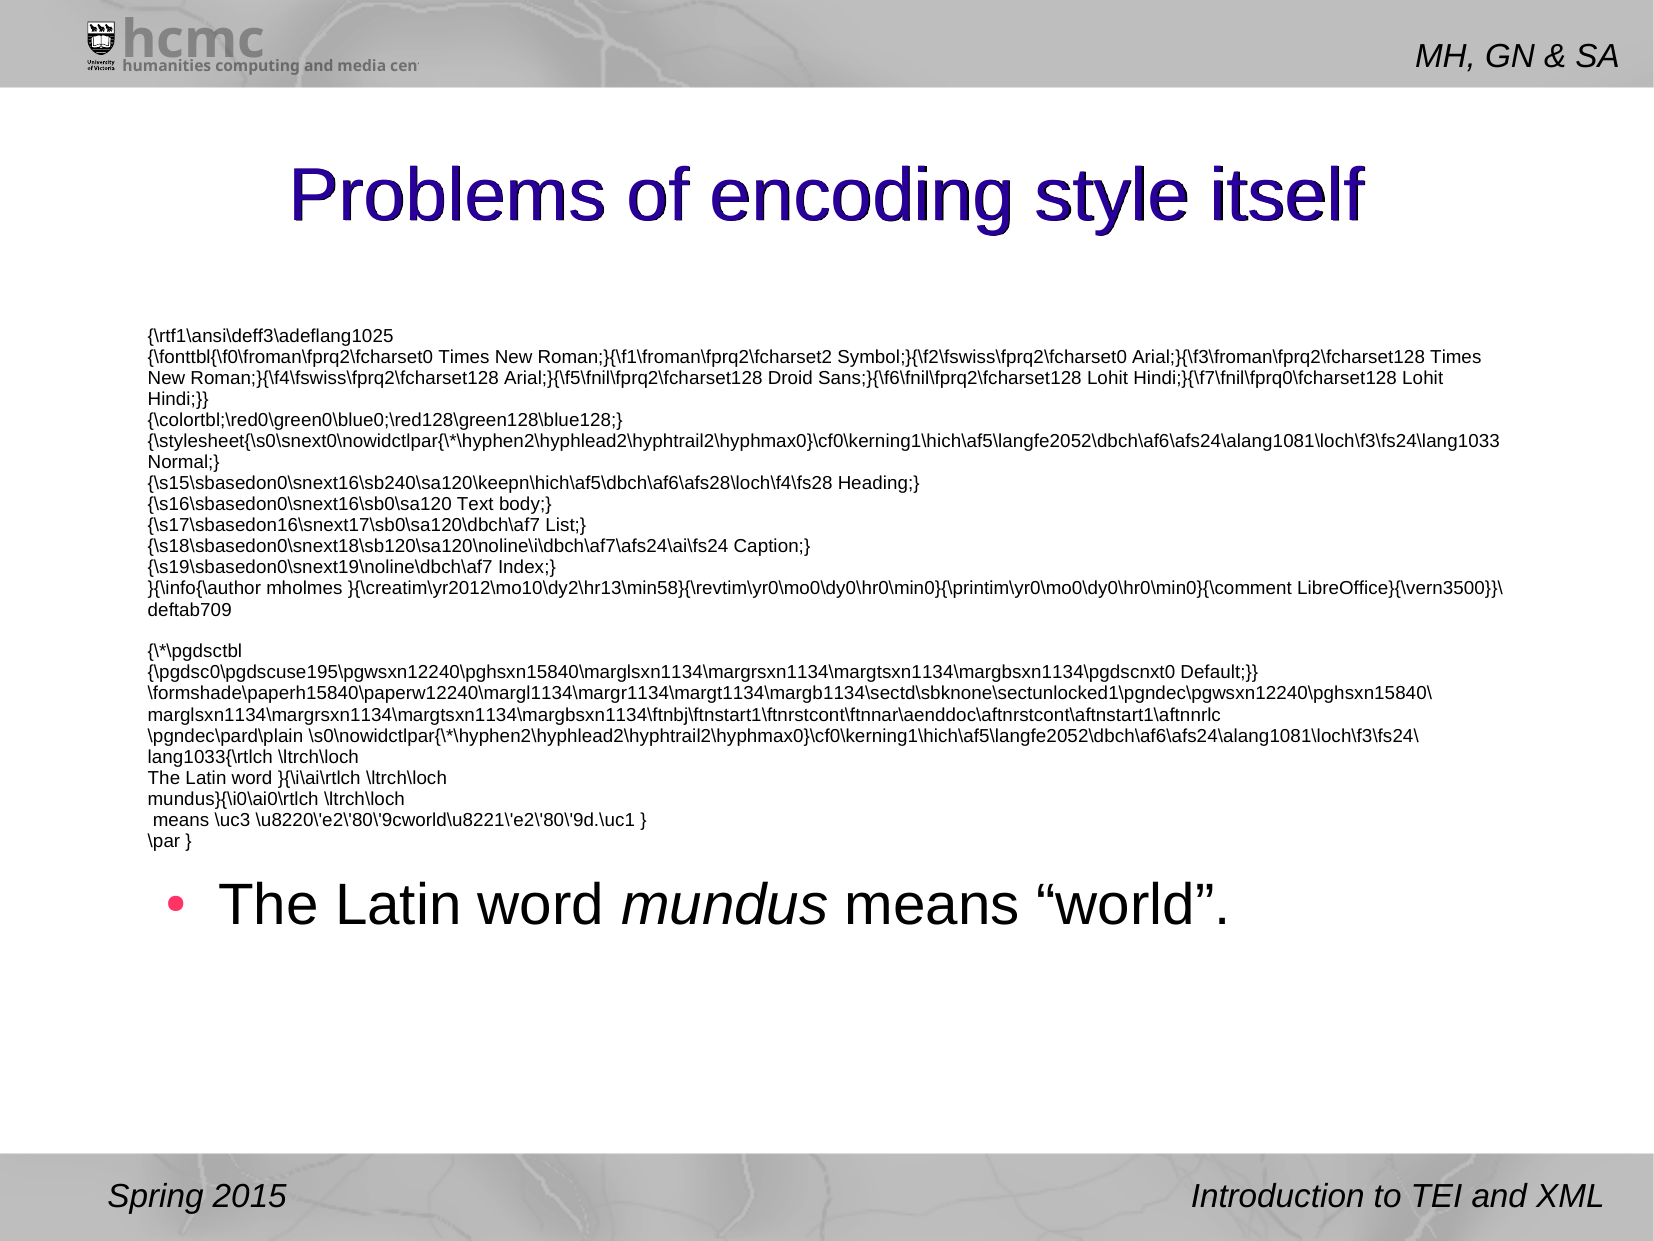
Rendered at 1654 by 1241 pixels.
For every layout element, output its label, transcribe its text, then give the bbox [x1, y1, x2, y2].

title Problems of encoding style itself [118, 90, 1536, 298]
list {\rtf1\ansi\deff3\adeflang1025 {\fonttbl{\f0\froman\fprq2\fcharset0 Times New Roman;}{\f1\froman\fprq2\fcharset2 Symbol;}{\f2\fswiss\fprq2\fcharset0 Arial;}{\f3\froman\fprq2\fcharset128 Times New Roman;}{\f4\fswiss\fprq2\fcharset128 Arial;}{\f5\fnil\fprq2\fcharset128 Droid Sans;}{\f6\fnil\fprq2\fcharset128 Lohit Hindi;}{\f7\fnil\fprq0\fcharset128 Lohit Hindi;}} {\colortbl;\red0\green0\blue0;\red128\green128\blue128;} {\stylesheet{\s0\snext0\nowidctlpar{\*\hyphen2\hyphlead2\hyphtrail2\hyphmax0}\cf0\kerning1\hich\af5\langfe2052\dbch\af6\afs24\alang1081\loch\f3\fs24\lang1033 Normal;} {\s15\sbasedon0\snext16\sb240\sa120\keepn\hich\af5\dbch\af6\afs28\loch\f4\fs28 Heading;} {\s16\sbasedon0\snext16\sb0\sa120 Text body;} {\s17\sbasedon16\snext17\sb0\sa120\dbch\af7 List;} {\s18\sbasedon0\snext18\sb120\sa120\noline\i\dbch\af7\afs24\ai\fs24 Caption;} {\s19\sbasedon0\snext19\noline\dbch\af7 Index;} }{\info{\author mholmes }{\creatim\yr2012\mo10\dy2\hr13\min58}{\revtim\yr0\mo0\dy0\hr0\min0}{\printim\yr0\mo0\dy0\hr0\min0}{\comment LibreOffice}{\vern3500}}\deftab709 {\*\pgdsctbl {\pgdsc0\pgdscuse195\pgwsxn12240\pghsxn15840\marglsxn1134\margrsxn1134\margtsxn1134\margbsxn1134\pgdscnxt0 Default;}} \formshade\paperh15840\paperw12240\margl1134\margr1134\margt1134\margb1134\sectd\sbknone\sectunlocked1\pgndec\pgwsxn12240\pghsxn15840\marglsxn1134\margrsxn1134\margtsxn1134\margbsxn1134\ftnbj\ftnstart1\ftnrstcont\ftnnar\aenddoc\aftnrstcont\aftnstart1\aftnnrlc \pgndec\pard\plain \s0\nowidctlpar{\*\hyphen2\hyphlead2\hyphtrail2\hyphmax0}\cf0\kerning1\hich\af5\langfe2052\dbch\af6\afs24\alang1081\loch\f3\fs24\lang1033{\rtlch \ltrch\loch The Latin word }{\i\ai\rtlch \ltrch\loch mundus}{\i0\ai0\rtlch \ltrch\loch means \uc3 \u8220\'e2\'80\'9cworld\u8221\'e2\'80\'9d.\uc1 } \par } The Latin word mundus means “world”. [147, 325, 1506, 1045]
picture [0, 0, 1654, 1241]
